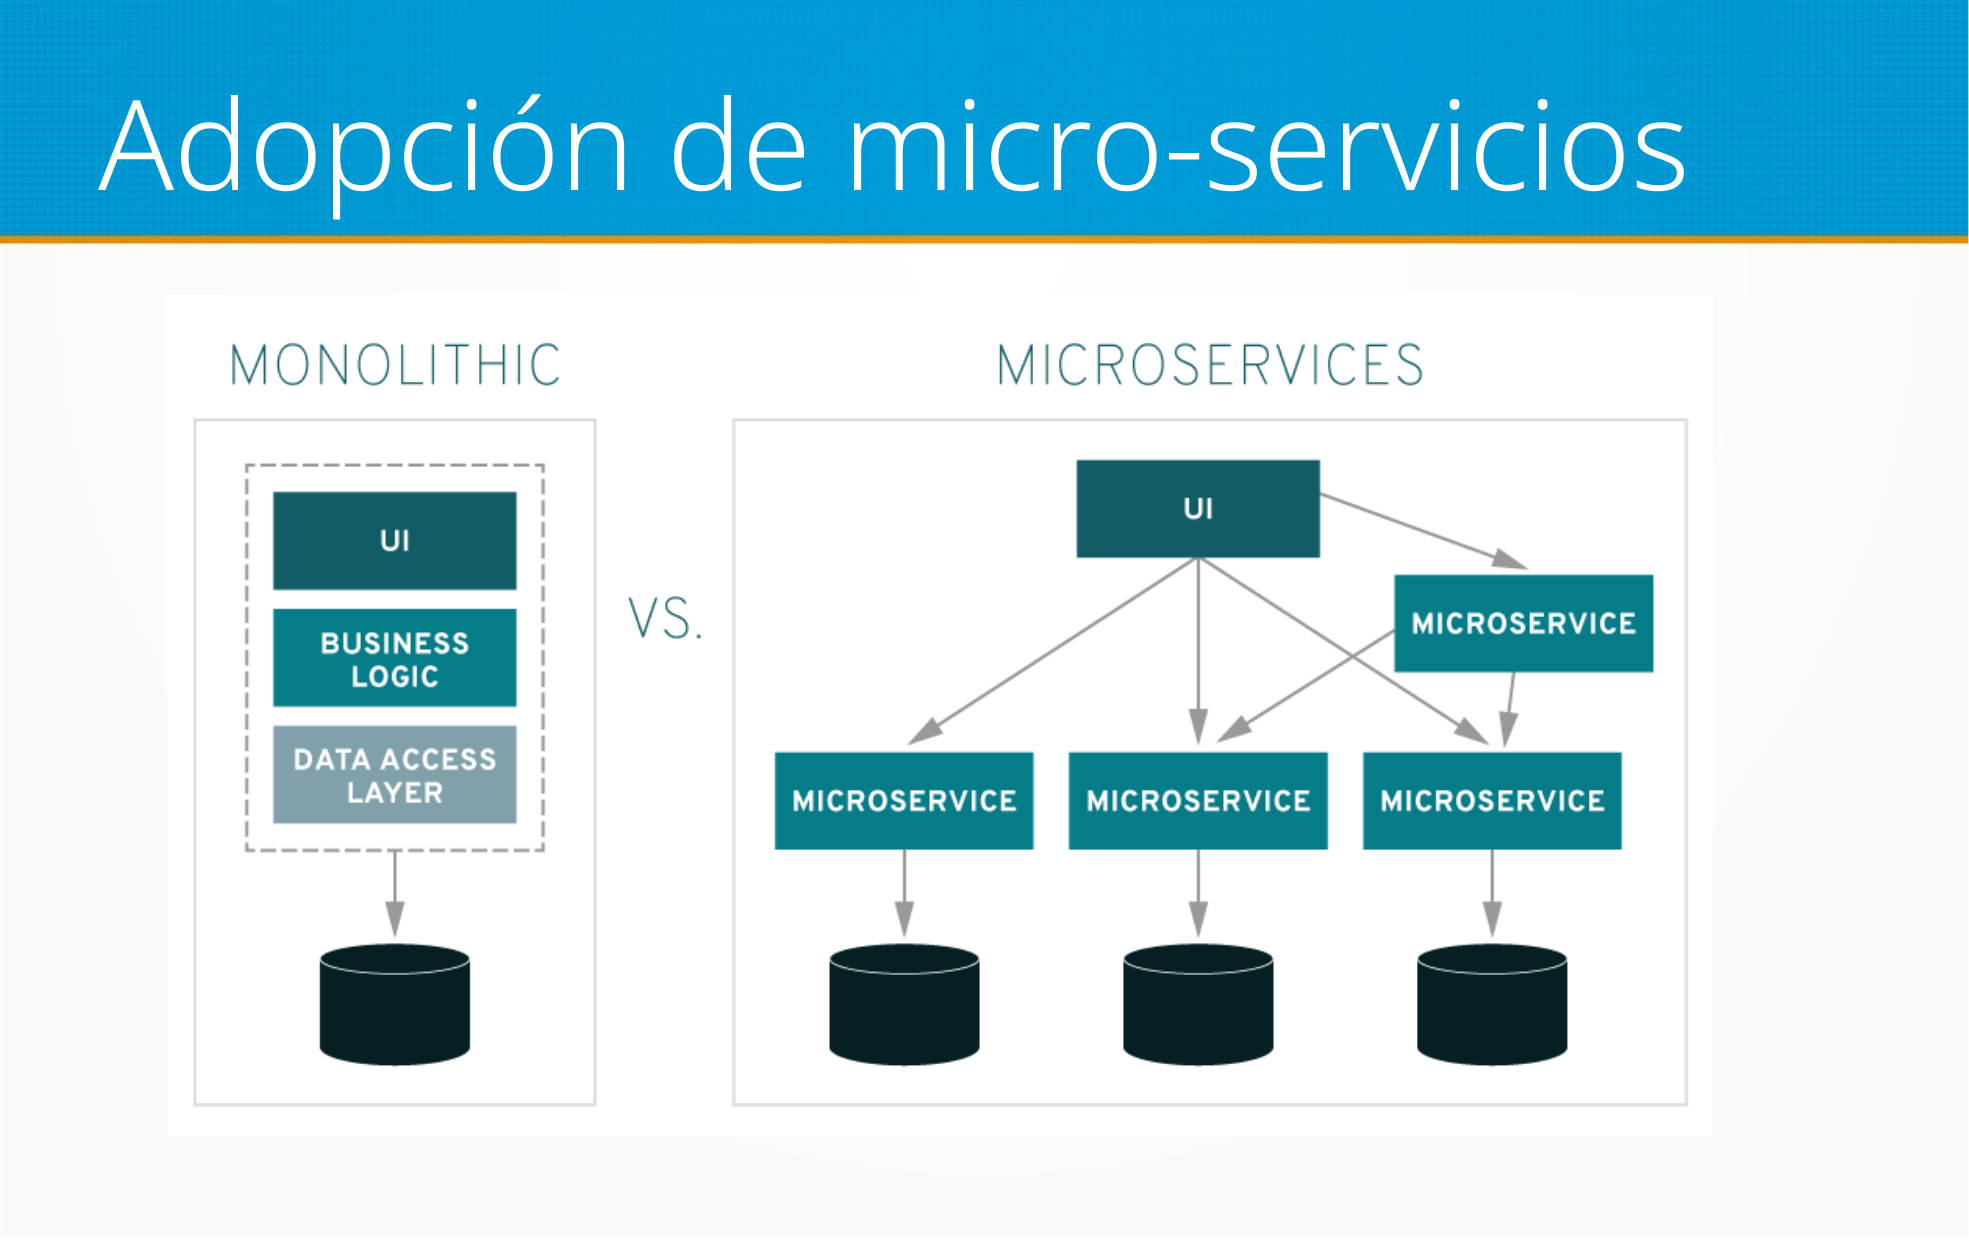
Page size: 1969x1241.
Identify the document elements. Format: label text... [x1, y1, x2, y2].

title Adopción de micro-servicios [98, 19, 1870, 227]
picture [0, 233, 1969, 1241]
